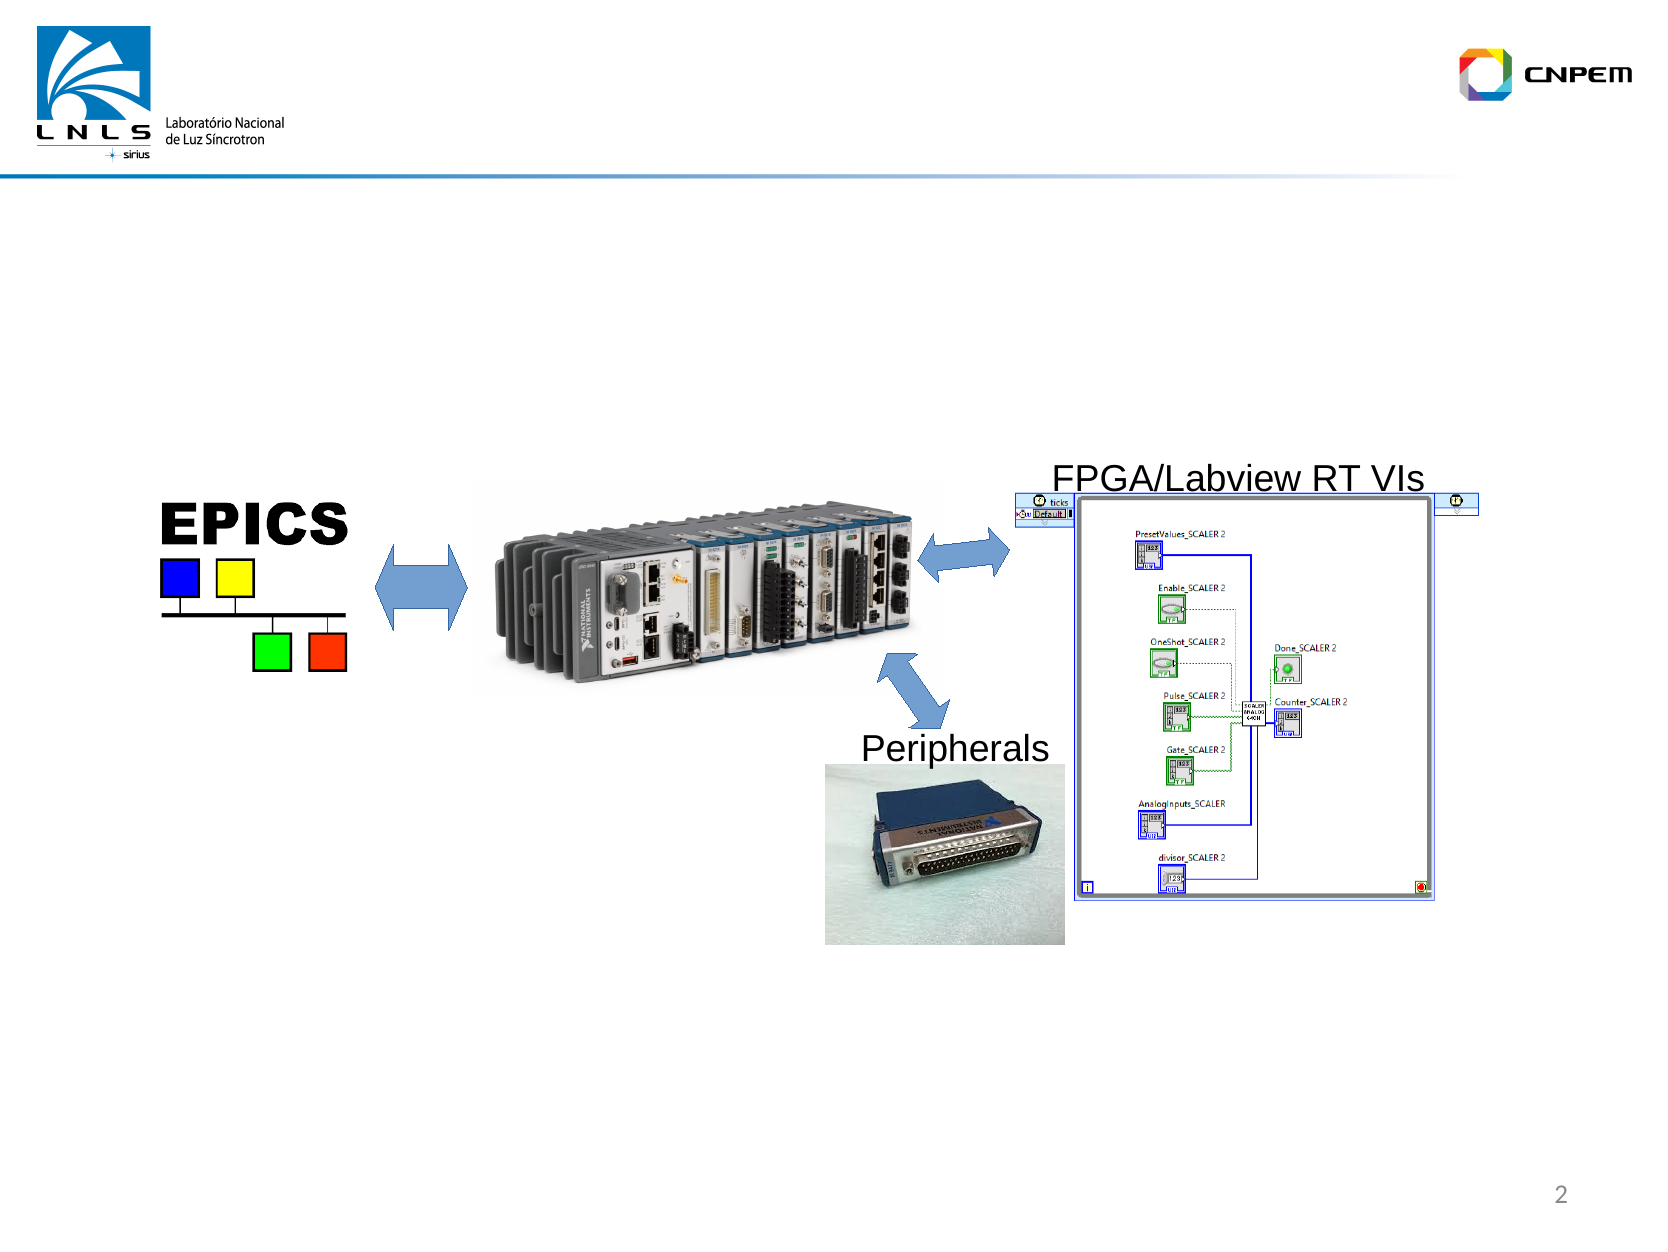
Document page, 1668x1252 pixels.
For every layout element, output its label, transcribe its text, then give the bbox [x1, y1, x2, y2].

text_box [917, 527, 1010, 583]
text_box FPGA/Labview RT VIs [1036, 450, 1441, 507]
text_box [877, 653, 950, 720]
text_box [375, 544, 468, 631]
picture [0, 0, 1668, 1251]
text_box Peripherals [846, 720, 1065, 777]
